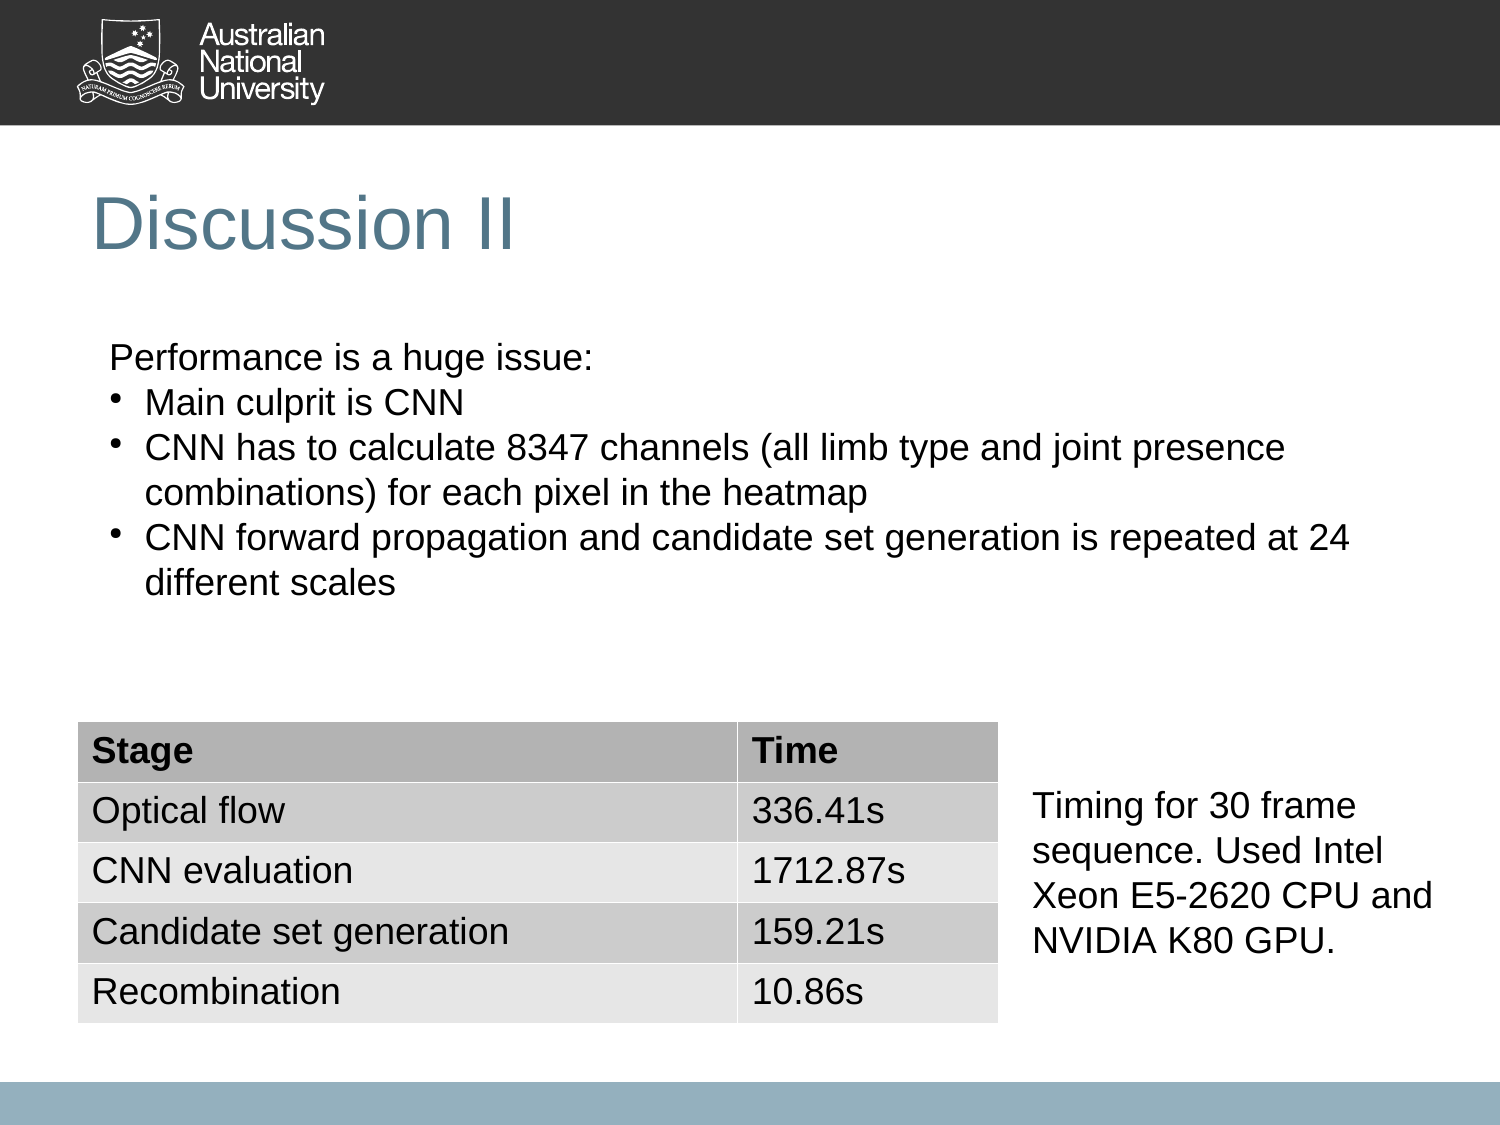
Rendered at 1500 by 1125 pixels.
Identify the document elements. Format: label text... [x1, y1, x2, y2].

table_header Stage [78, 722, 737, 782]
table_cell Candidate set generation [78, 903, 737, 963]
table_cell Optical flow [78, 783, 737, 842]
title Discussion II [76, 125, 1427, 313]
table_cell 1712.87s [738, 843, 998, 902]
table_cell Recombination [78, 964, 737, 1023]
text_box Performance is a huge issue: Main culprit is CNN CNN has to calculate 8347 channels (all limb type and joint presence combinations) for each pixel in the heatmap CNN forward propagation and candidate set generation is repeated at 24 different scales [94, 325, 1424, 656]
table_cell 159.21s [738, 903, 998, 963]
table_cell 336.41s [738, 783, 998, 842]
text_box Timing for 30 frame sequence. Used Intel Xeon E5-2620 CPU and NVIDIA K80 GPU. [1017, 773, 1463, 993]
table_header Time [738, 722, 998, 782]
table_cell CNN evaluation [78, 843, 737, 902]
table_cell 10.86s [738, 964, 998, 1023]
